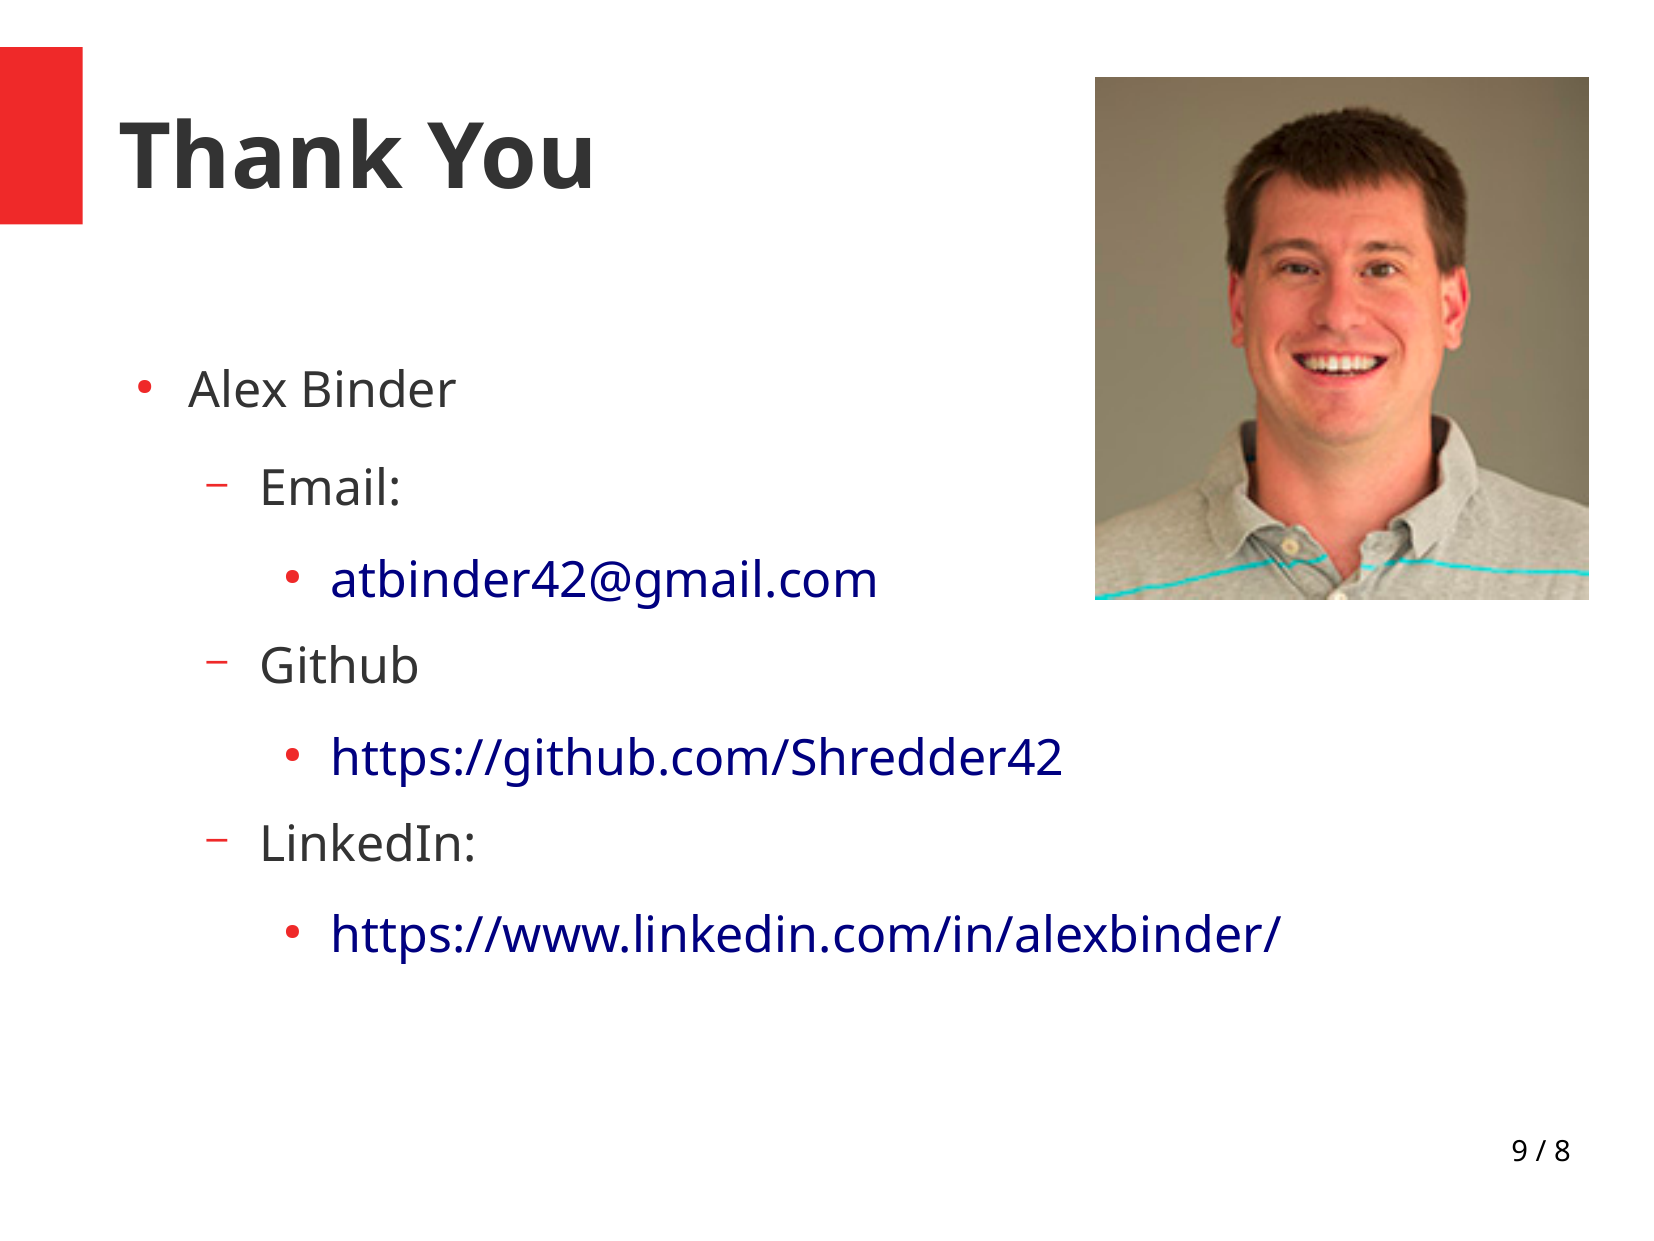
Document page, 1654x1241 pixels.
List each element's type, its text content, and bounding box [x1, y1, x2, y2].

picture [1095, 77, 1589, 601]
title Thank You [118, 49, 1571, 257]
list Alex Binder Email: atbinder42@gmail.com Github https://github.com/Shredder42 LinkedIn: https://www.linkedin.com/in/alexbinder/ [118, 354, 1486, 1074]
